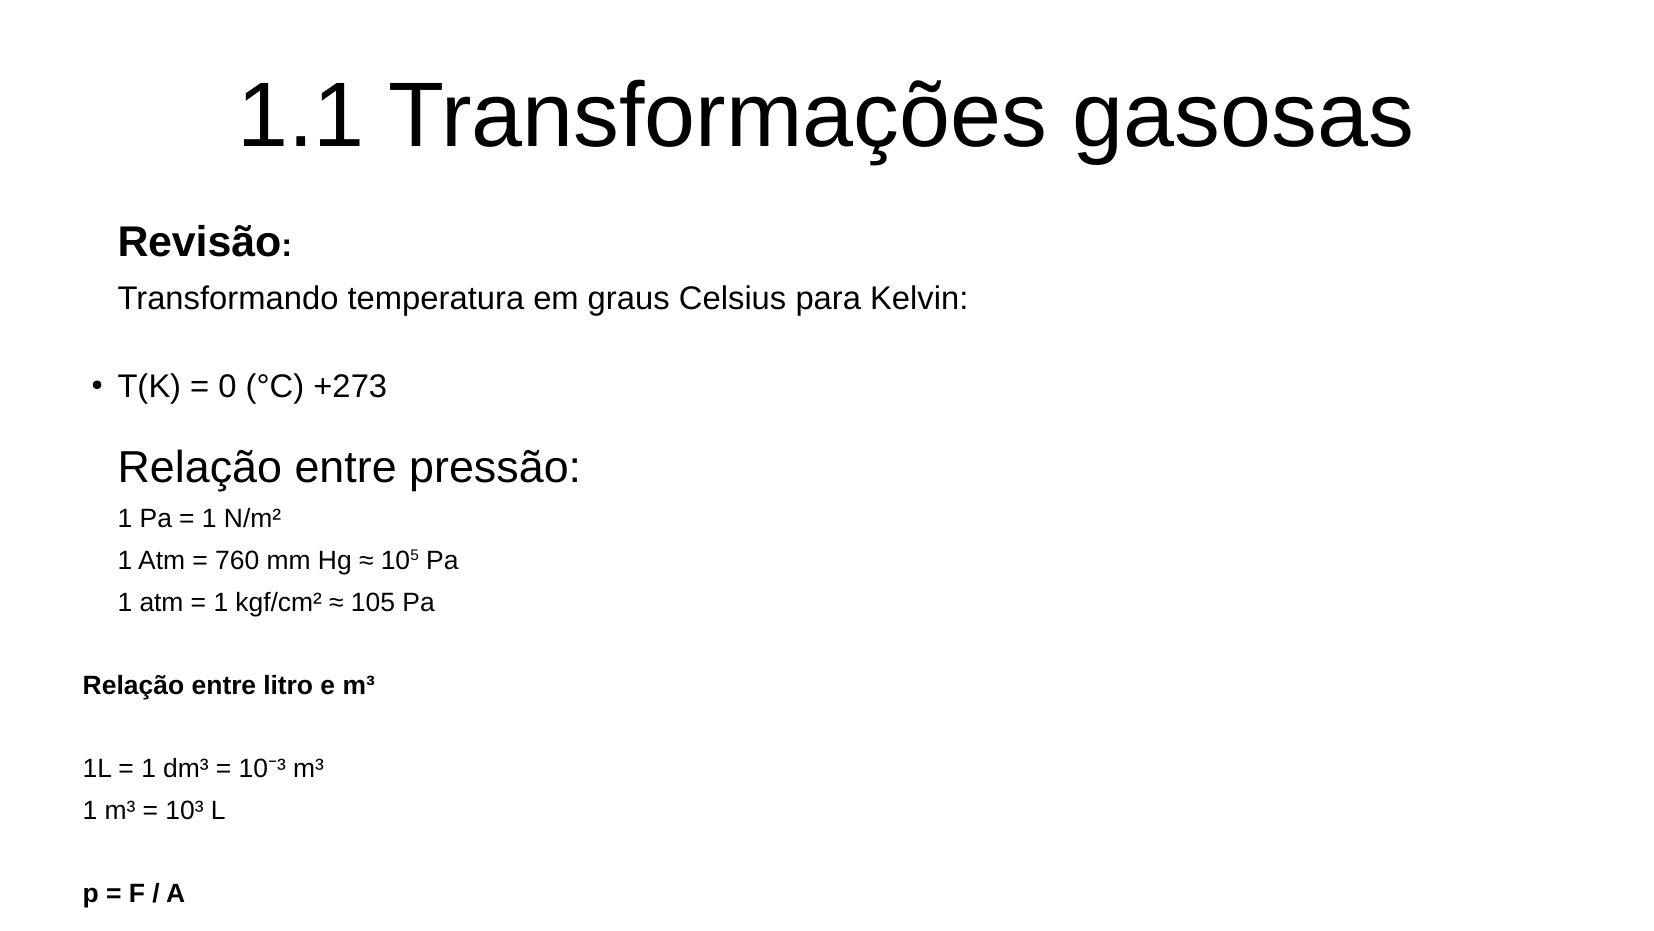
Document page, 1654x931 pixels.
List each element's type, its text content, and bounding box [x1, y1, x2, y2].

title 1.1 Transformações gasosas [82, 37, 1571, 193]
list Revisão: Transformando temperatura em graus Celsius para Kelvin: T(K) = 0 (°C) +273 Relação entre pressão: 1 Pa = 1 N/m² 1 Atm = 760 mm Hg ≈ 105 Pa 1 atm = 1 kgf/cm² ≈ 105 Pa Relação entre litro e m³ 1L = 1 dm³ = 10⁻³ m³ 1 m³ = 10³ L p = F / A [82, 217, 1571, 916]
